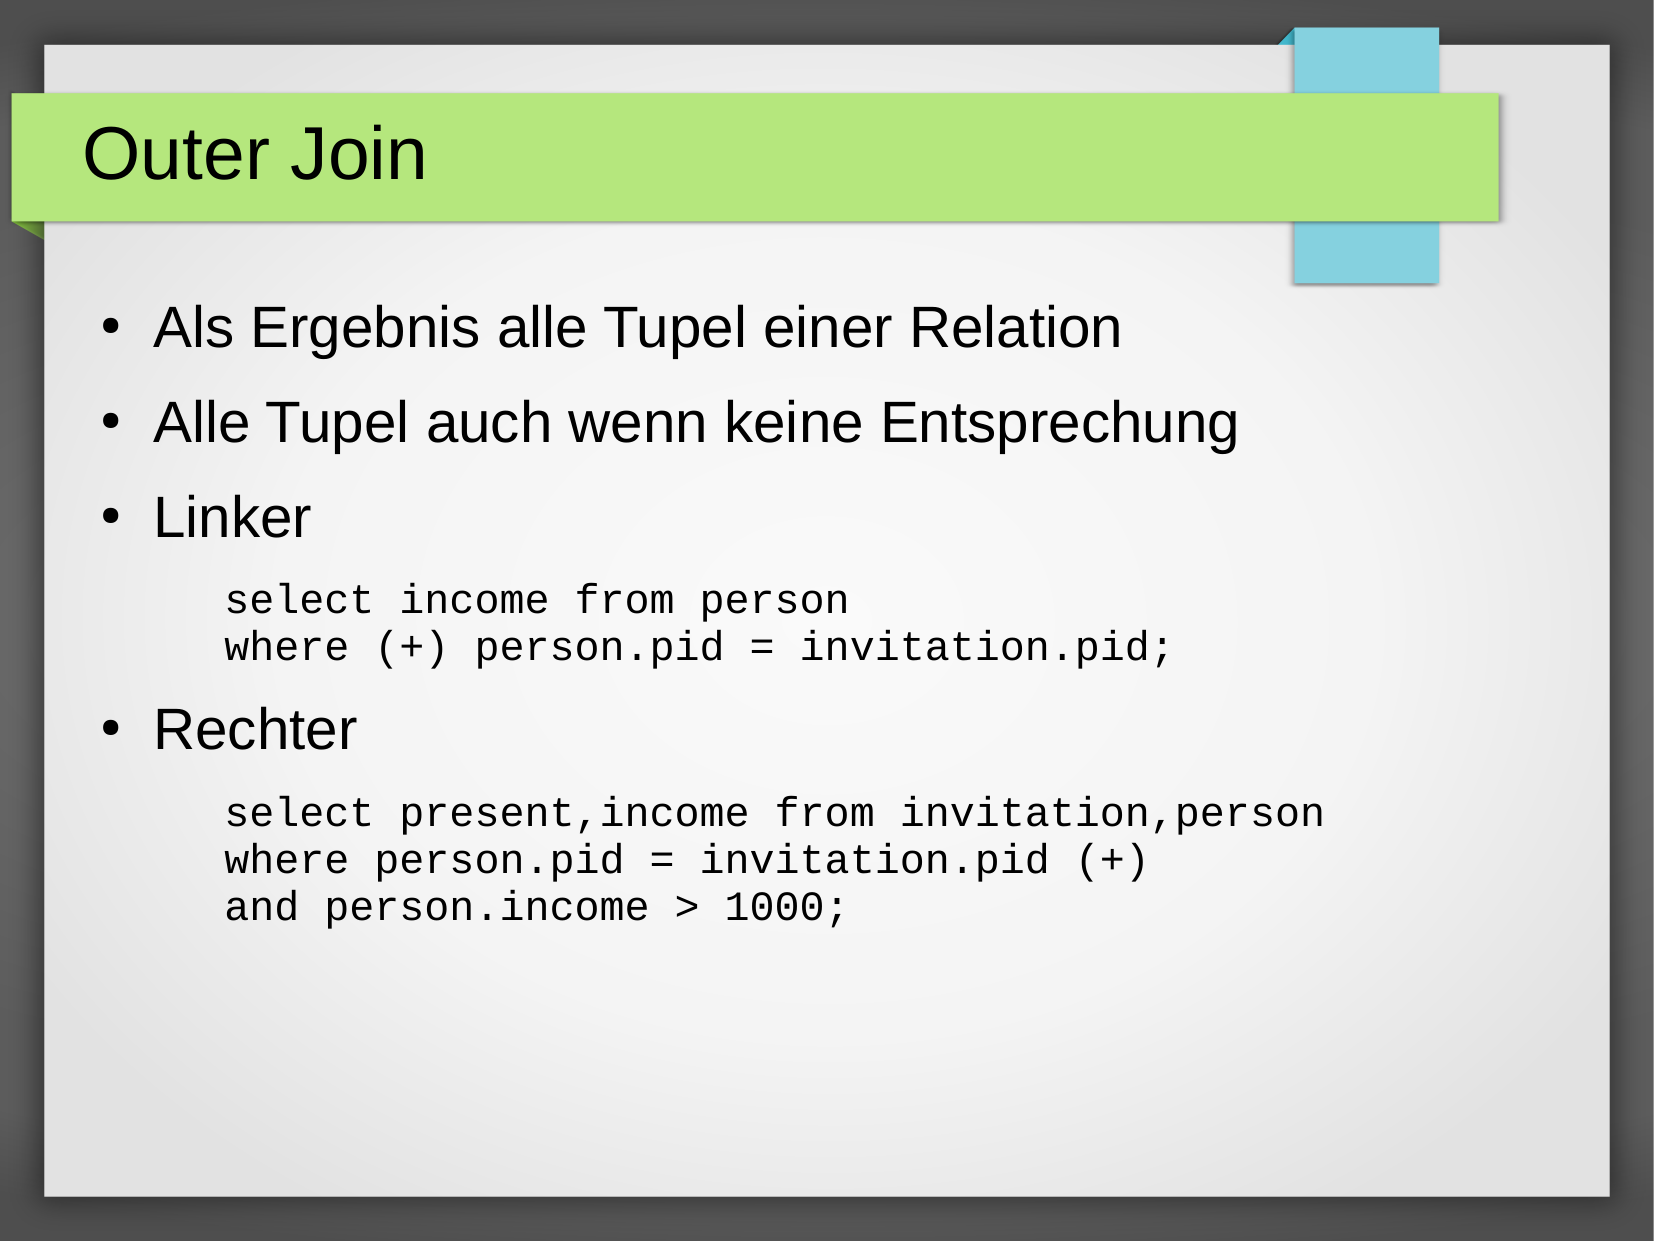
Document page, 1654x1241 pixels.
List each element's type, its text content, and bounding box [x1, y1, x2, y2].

picture [0, 0, 1654, 1241]
title Outer Join [82, 94, 1264, 213]
list Als Ergebnis alle Tupel einer Relation Alle Tupel auch wenn keine Entsprechung Linker select income from person where (+) person.pid = invitation.pid; Rechter select present,income from invitation,person where person.pid = invitation.pid (+) and person.income > 1000; [82, 295, 1571, 1015]
